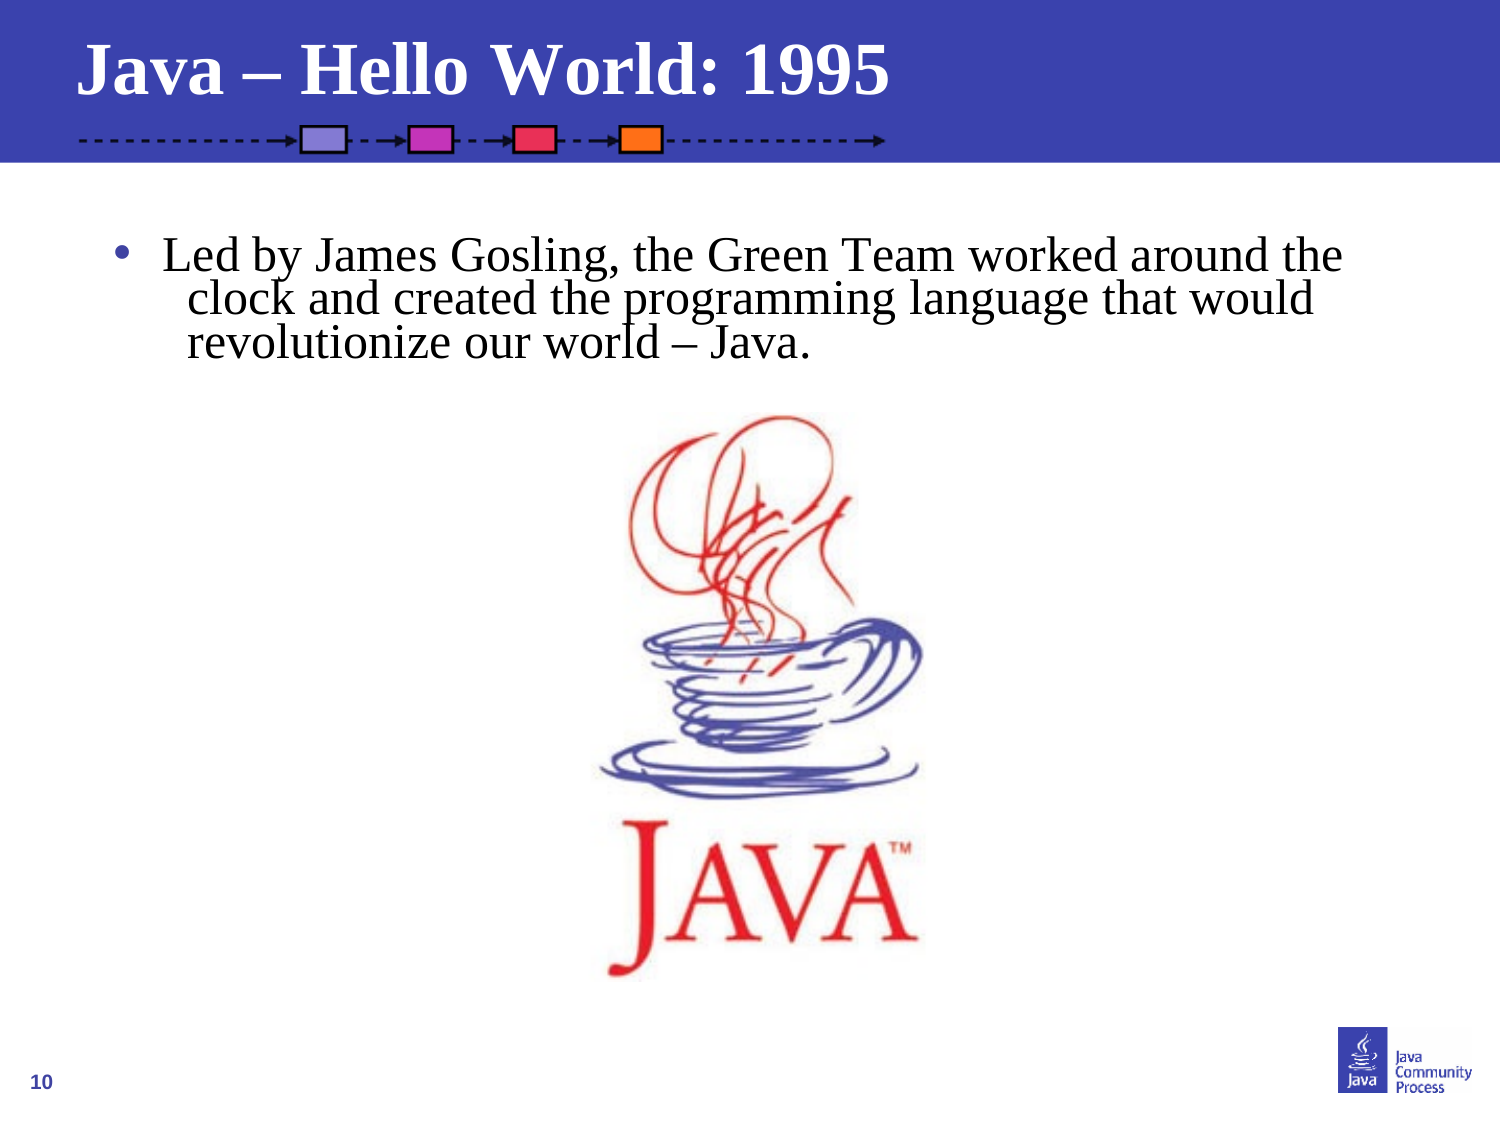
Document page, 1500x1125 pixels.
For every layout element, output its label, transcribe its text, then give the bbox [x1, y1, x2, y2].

title Java – Hello World: 1995 [75, 16, 1407, 125]
picture [558, 412, 976, 982]
picture [70, 125, 897, 156]
picture [1337, 1026, 1472, 1093]
list Led by James Gosling, the Green Team worked around the clock and created the programming language that would revolutionize our world – Java. [112, 225, 1425, 940]
